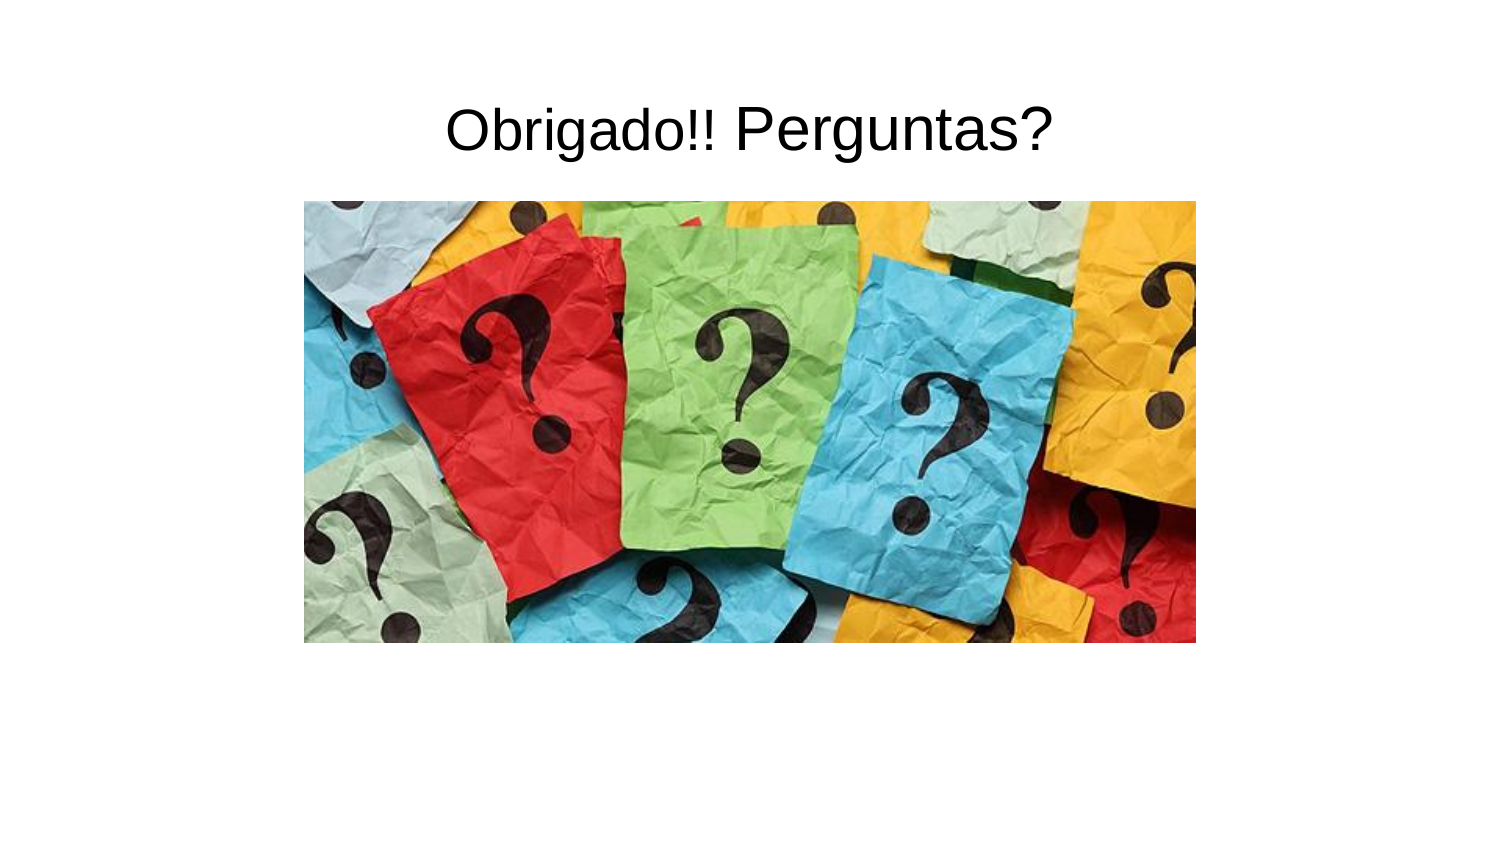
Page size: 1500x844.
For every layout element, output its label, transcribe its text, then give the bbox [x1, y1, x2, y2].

picture [304, 201, 1196, 643]
title Obrigado!! Perguntas? [51, 72, 1449, 167]
